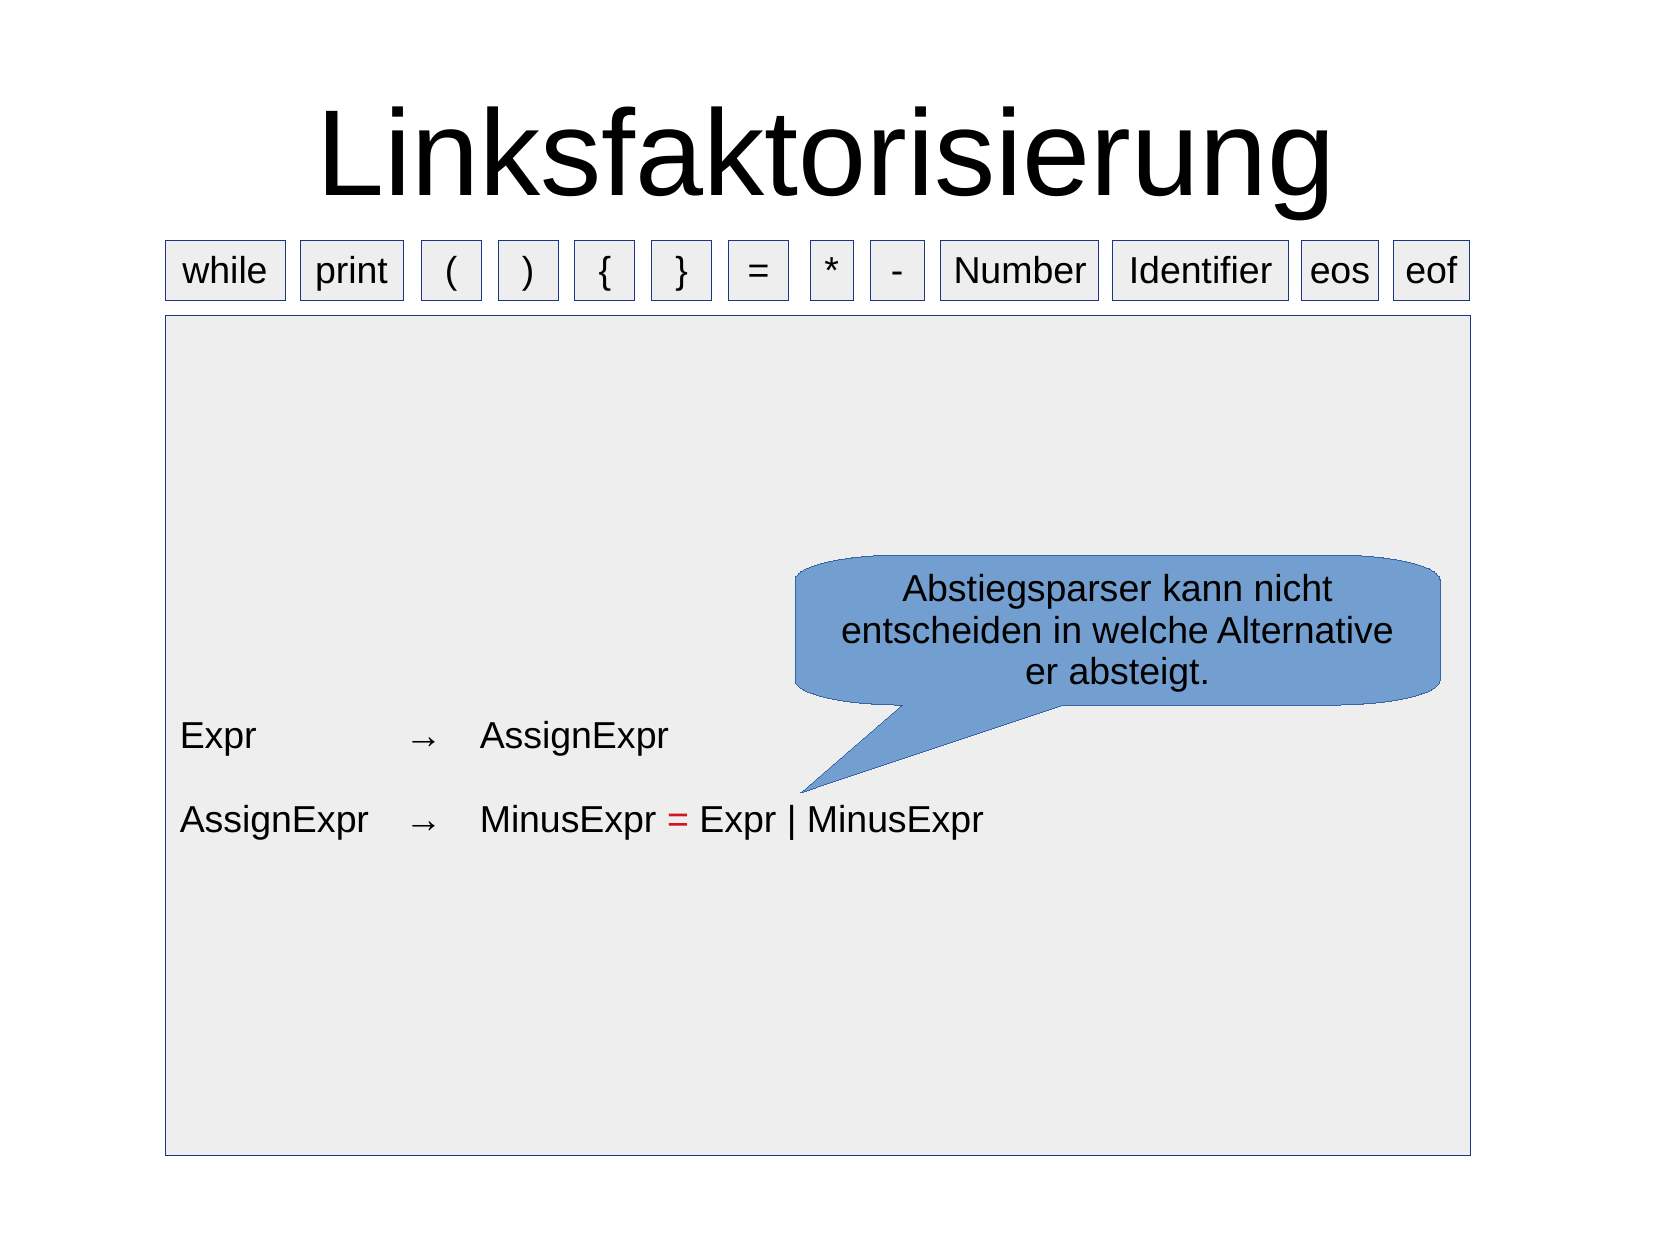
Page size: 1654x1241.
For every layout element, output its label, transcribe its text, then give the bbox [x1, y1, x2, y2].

text_box eos [1301, 240, 1379, 301]
text_box Identifier [1112, 240, 1289, 301]
text_box = [728, 240, 789, 301]
text_box { [574, 240, 635, 301]
text_box ) [498, 240, 559, 301]
text_box while [165, 240, 286, 301]
text_box * [810, 240, 854, 301]
text_box } [651, 240, 712, 301]
title Linksfaktorisierung [82, 49, 1571, 257]
text_box eof [1393, 240, 1470, 301]
text_box Expr → AssignExpr AssignExpr → MinusExpr = Expr | MinusExpr [165, 315, 1471, 1156]
text_box Abstiegsparser kann nicht entscheiden in welche Alternative er absteigt. [795, 555, 1441, 793]
text_box - [870, 240, 925, 301]
text_box ( [421, 240, 482, 301]
text_box Number [940, 240, 1099, 301]
text_box print [300, 240, 404, 301]
